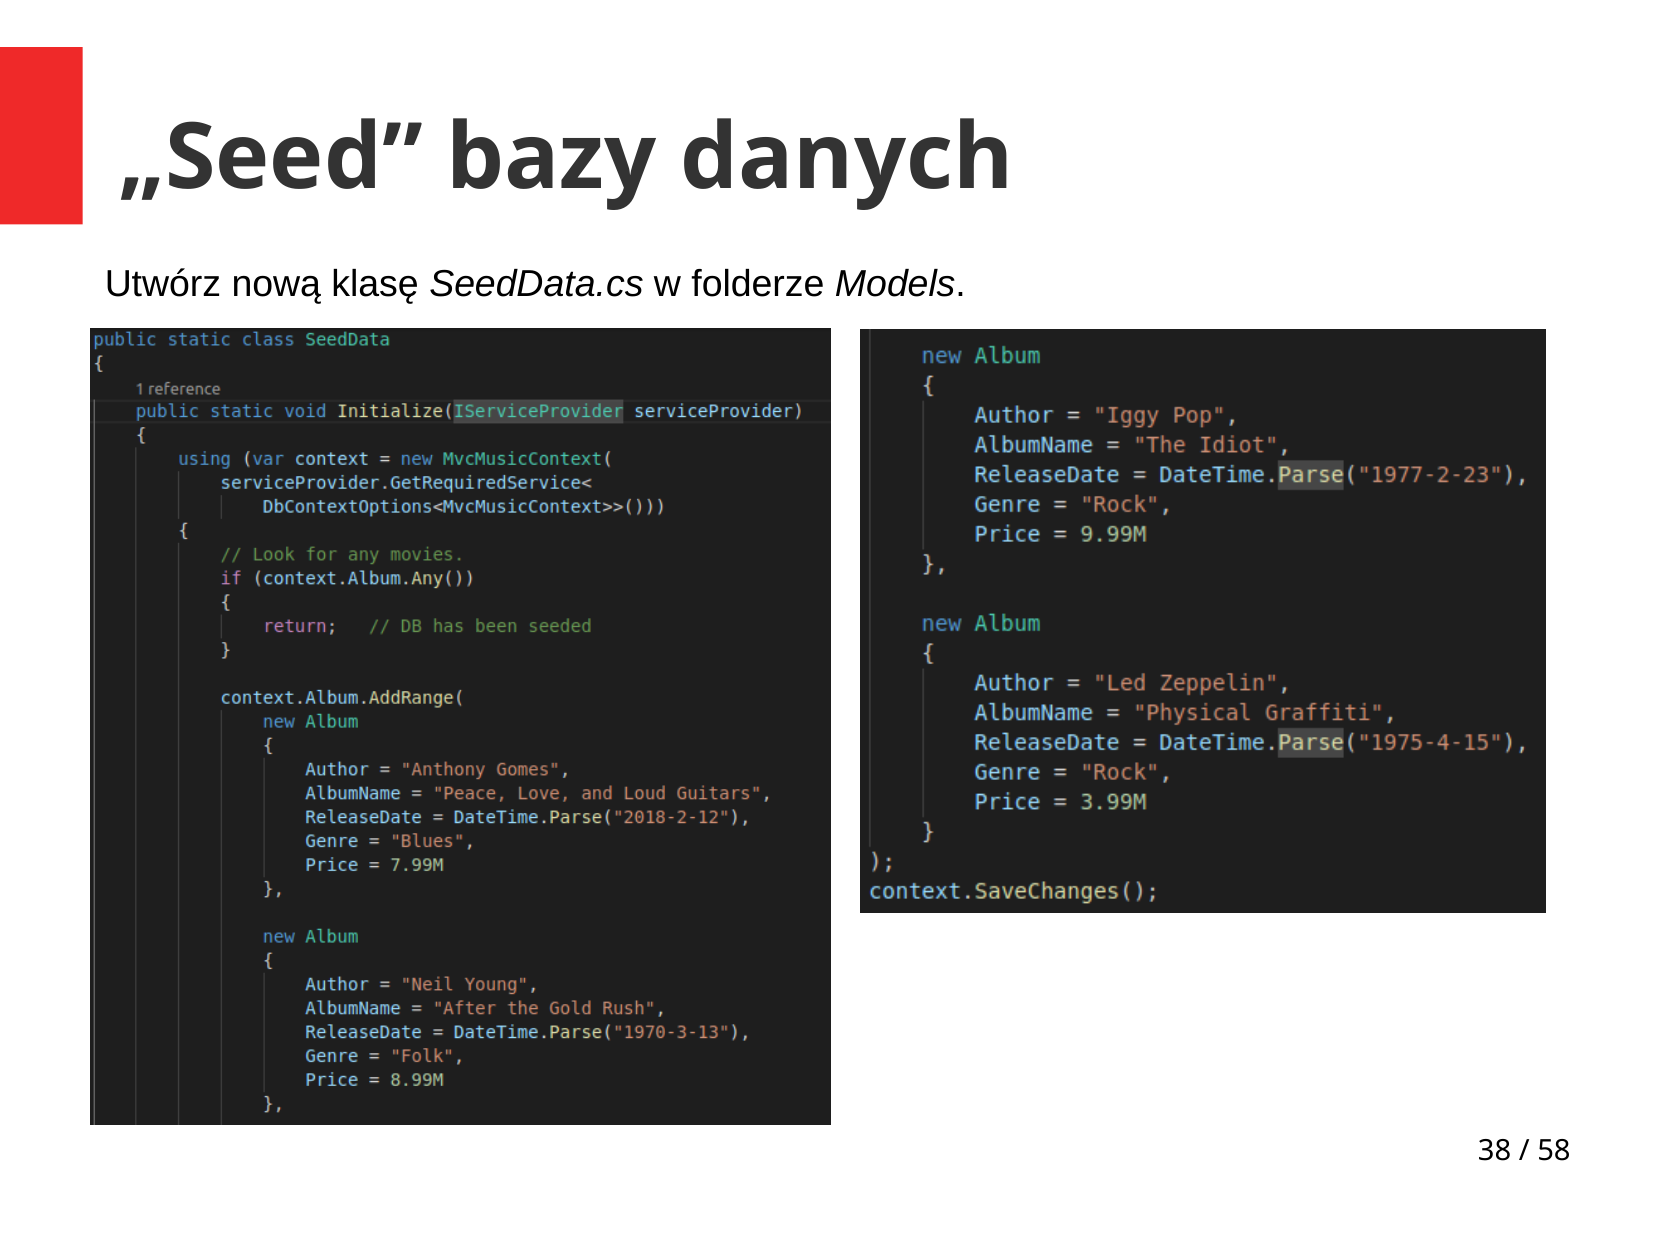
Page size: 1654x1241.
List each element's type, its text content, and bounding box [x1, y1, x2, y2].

picture [860, 329, 1546, 913]
text_box Utwórz nową klasę SeedData.cs w folderze Models. [90, 255, 1546, 312]
title „Seed” bazy danych [118, 49, 1571, 257]
picture [90, 328, 831, 1126]
